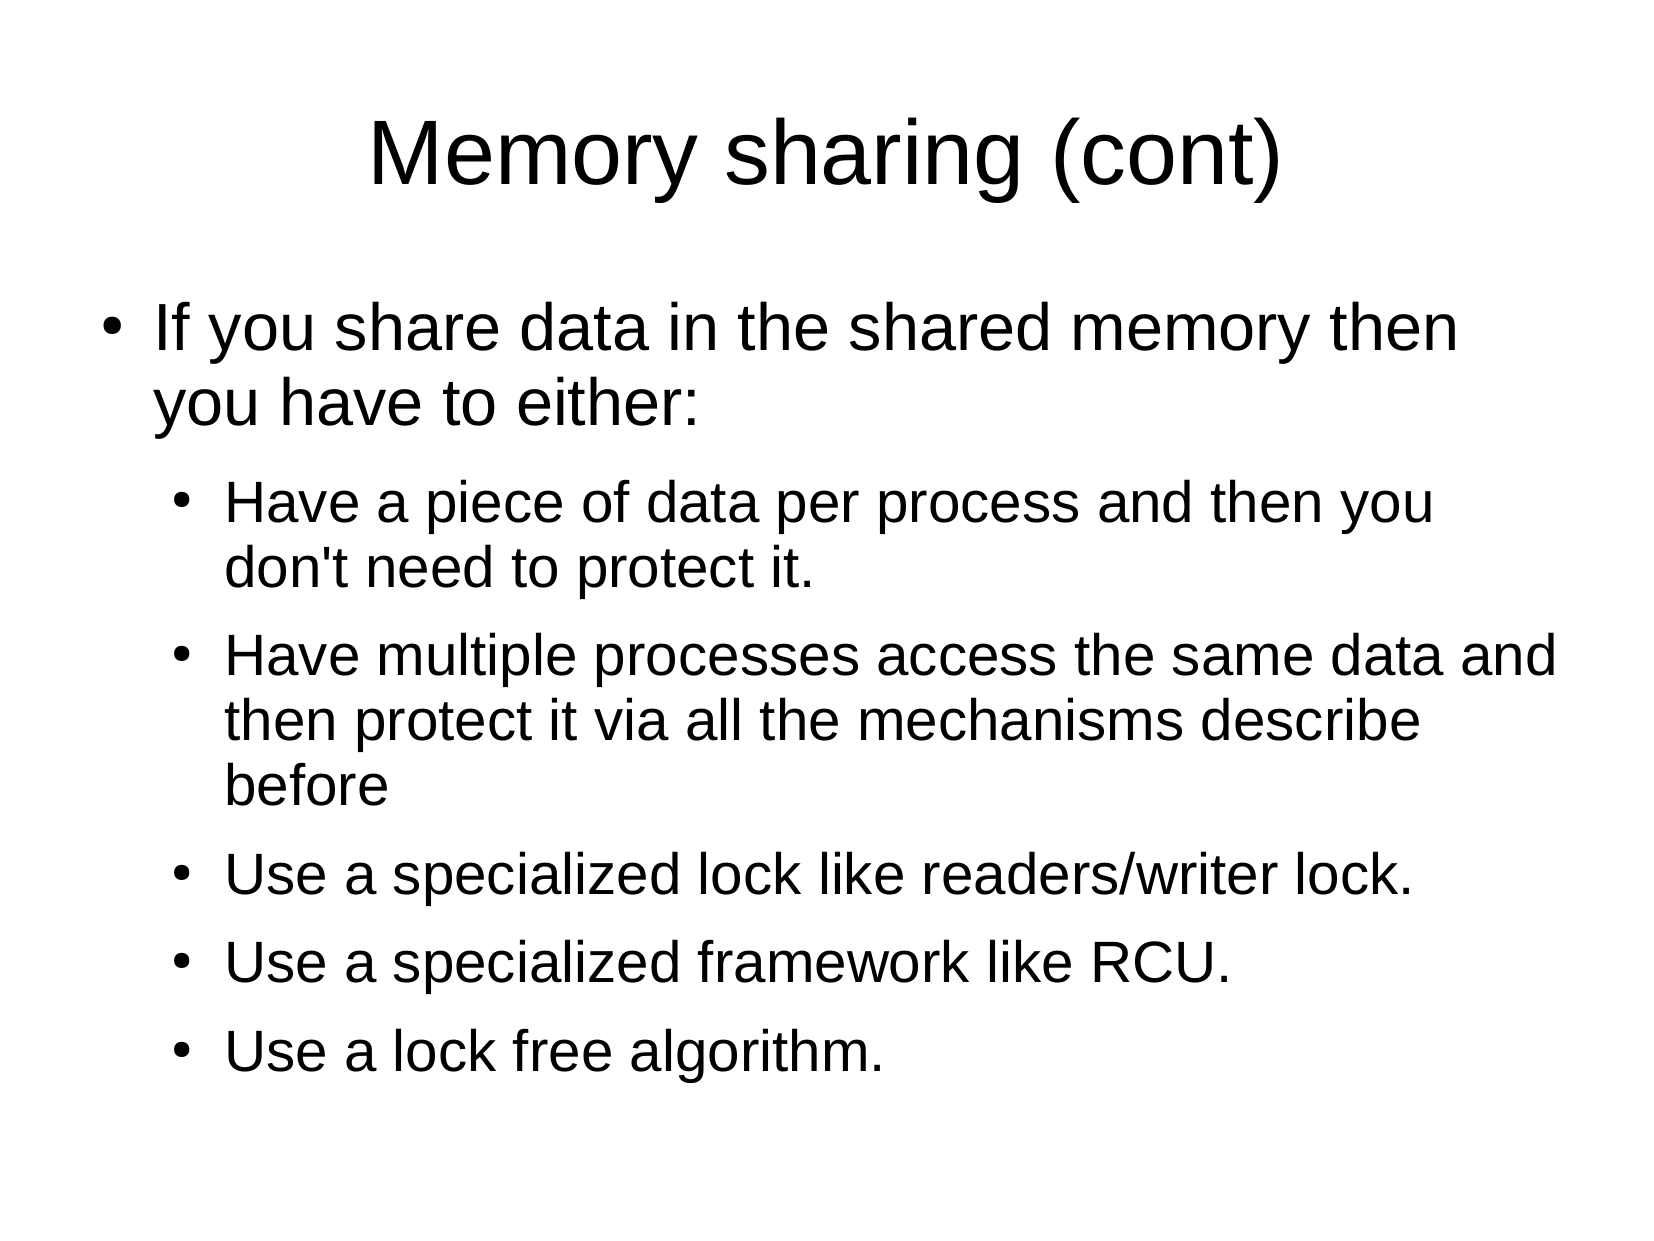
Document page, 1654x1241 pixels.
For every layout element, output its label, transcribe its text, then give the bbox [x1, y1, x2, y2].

title Memory sharing (cont) [82, 49, 1571, 257]
list If you share data in the shared memory then you have to either: Have a piece of data per process and then you don't need to protect it. Have multiple processes access the same data and then protect it via all the mechanisms describe before Use a specialized lock like readers/writer lock. Use a specialized framework like RCU. Use a lock free algorithm. [82, 290, 1571, 1109]
